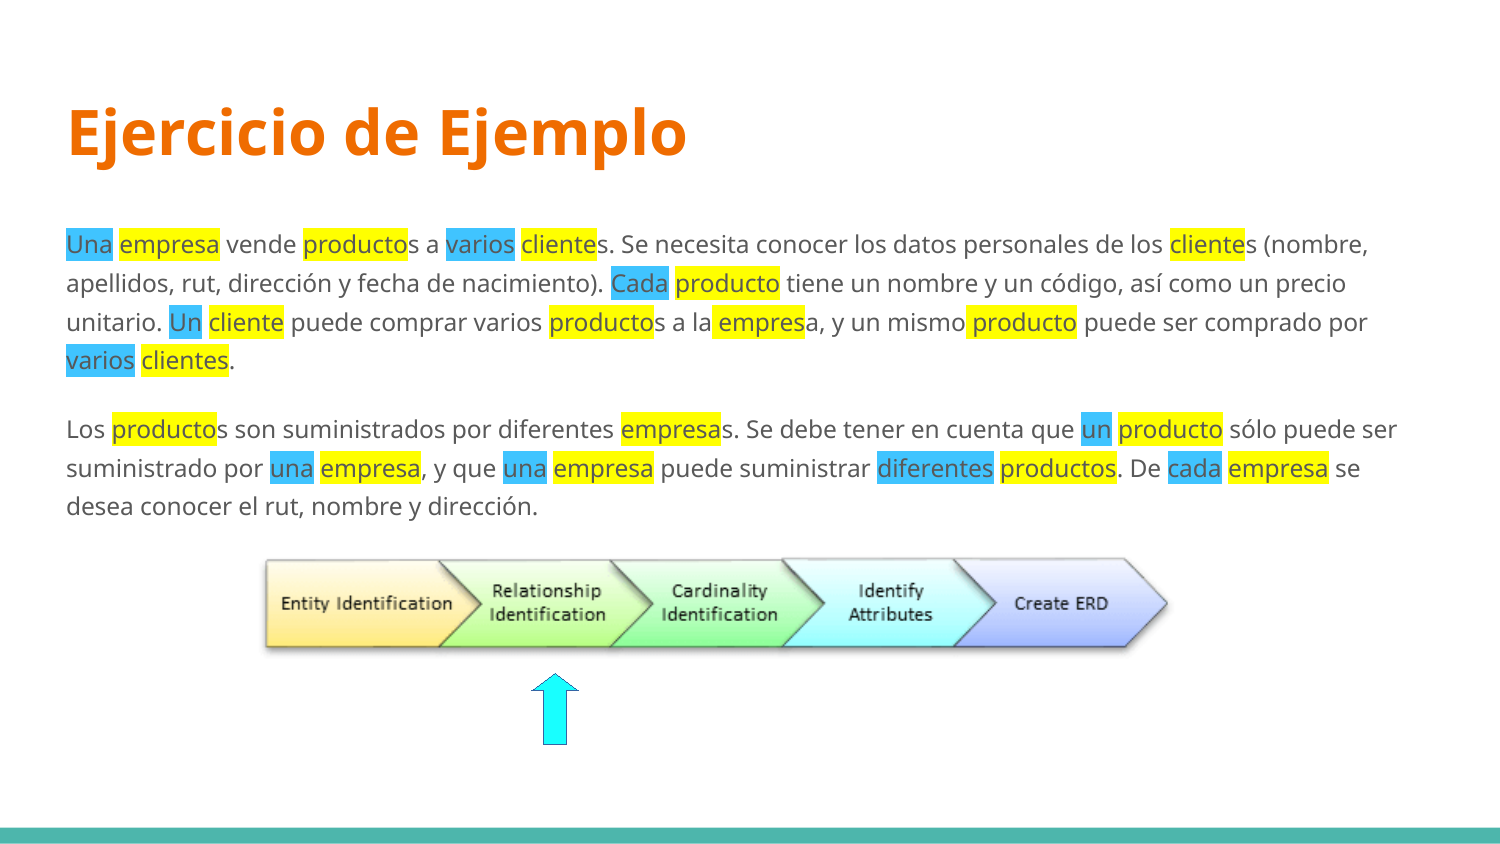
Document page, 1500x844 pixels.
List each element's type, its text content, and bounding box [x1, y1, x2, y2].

title Ejercicio de Ejemplo [51, 72, 1449, 189]
list Una empresa vende productos a varios clientes. Se necesita conocer los datos personales de los clientes (nombre, apellidos, rut, dirección y fecha de nacimiento). Cada producto tiene un nombre y un código, así como un precio unitario. Un cliente puede comprar varios productos a la empresa, y un mismo producto puede ser comprado por varios clientes. Los productos son suministrados por diferentes empresas. Se debe tener en cuenta que un producto sólo puede ser suministrado por una empresa, y que una empresa puede suministrar diferentes productos. De cada empresa se desea conocer el rut, nombre y dirección. [51, 207, 1449, 540]
picture [253, 539, 1182, 662]
text_box [531, 673, 579, 745]
